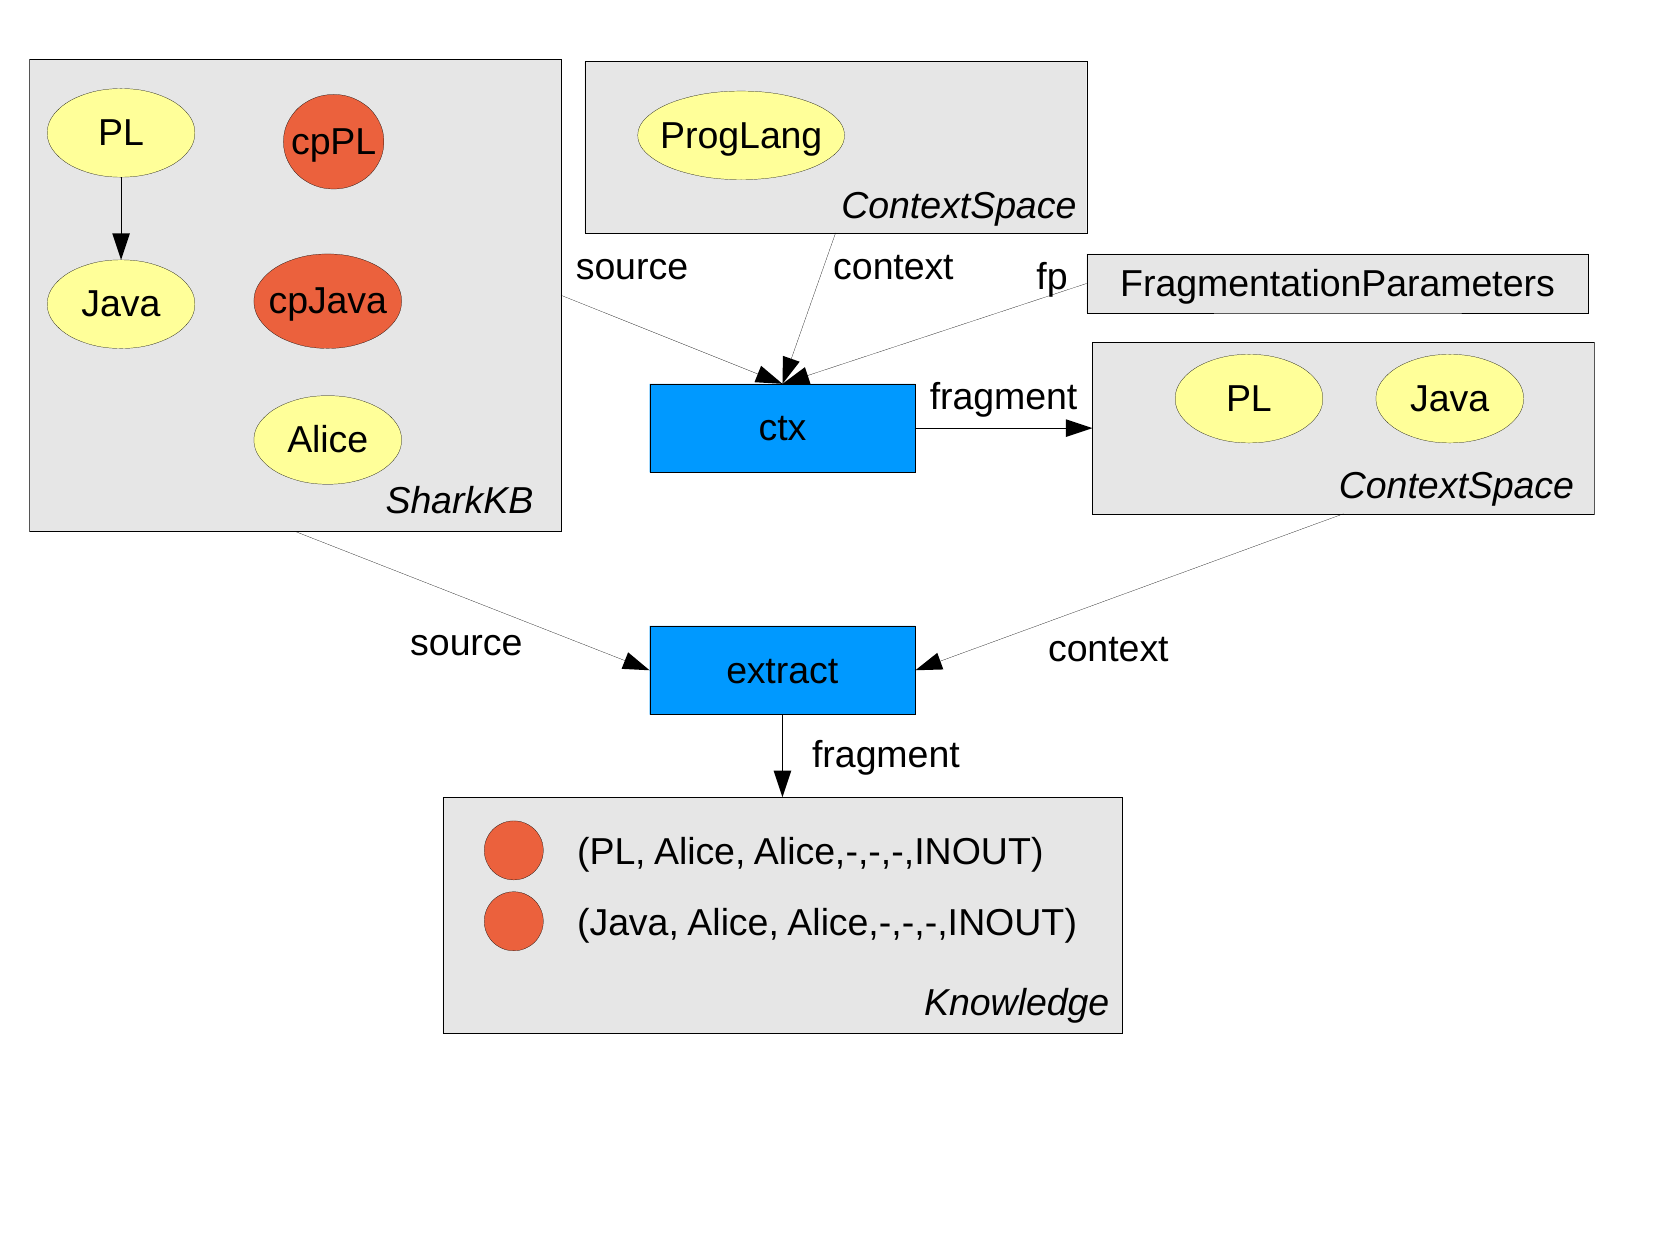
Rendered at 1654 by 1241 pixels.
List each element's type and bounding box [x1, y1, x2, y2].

picture [29, 58, 1595, 1034]
